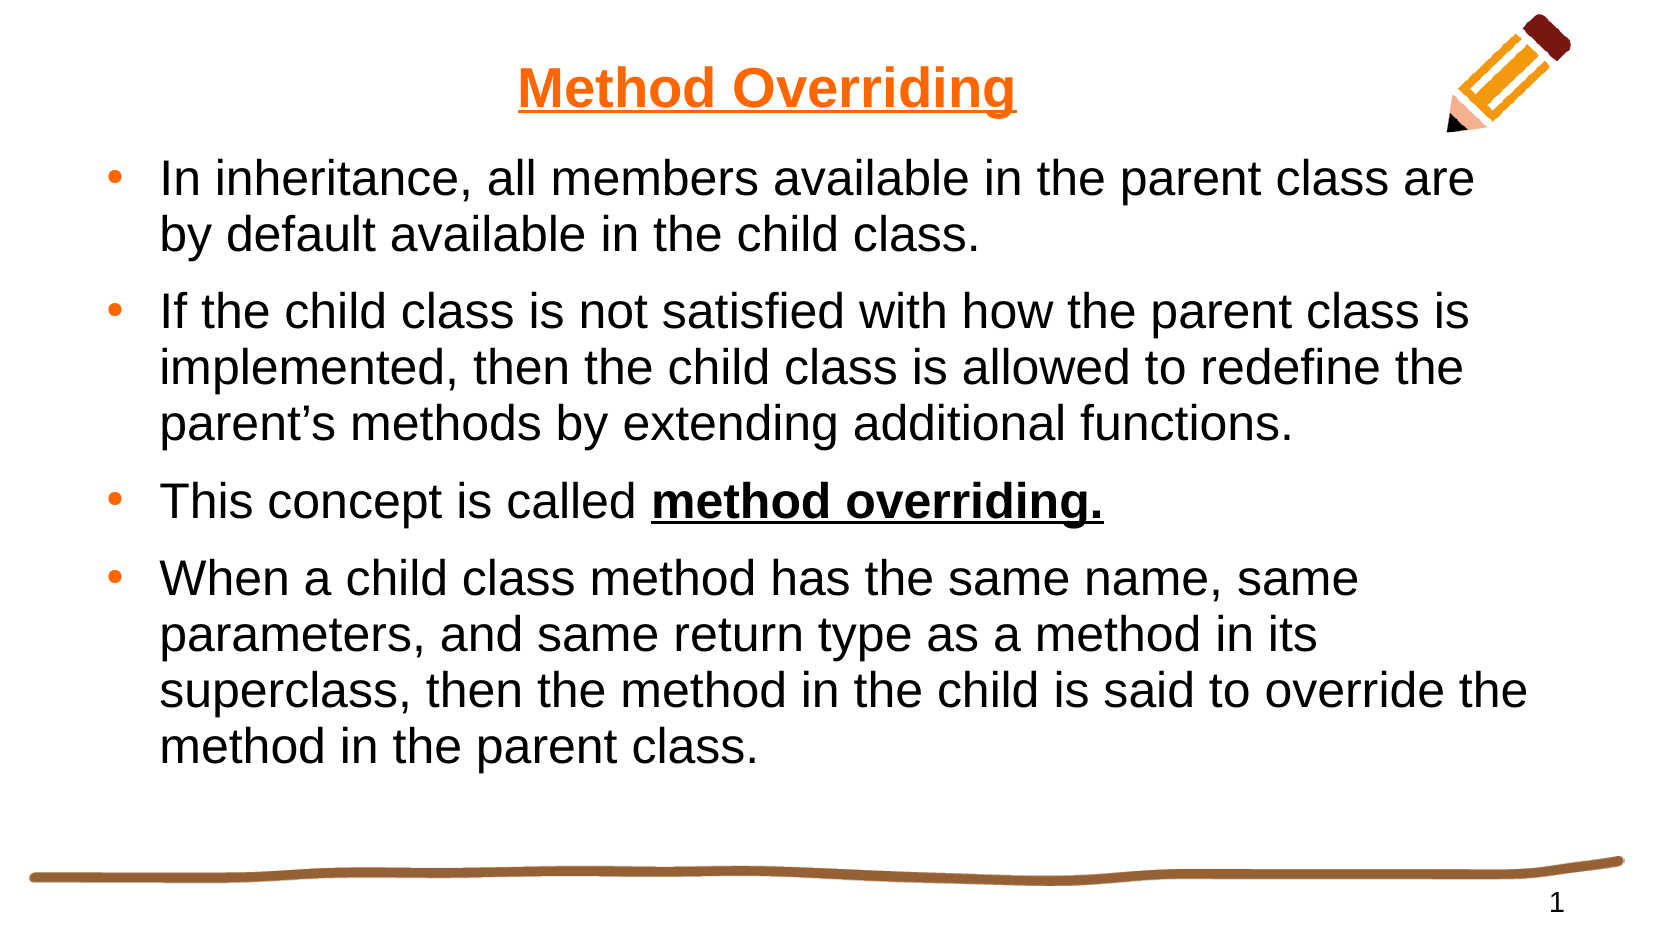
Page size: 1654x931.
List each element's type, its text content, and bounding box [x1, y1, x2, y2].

picture [1446, 14, 1571, 133]
picture [29, 856, 1625, 886]
title Method Overriding [147, 25, 1388, 151]
list In inheritance, all members available in the parent class are by default available in the child class. If the child class is not satisfied with how the parent class is implemented, then the child class is allowed to redefine the parent’s methods by extending additional functions. This concept is called method overriding. When a child class method has the same name, same parameters, and same return type as a method in its superclass, then the method in the child is said to override the method in the parent class. [88, 150, 1538, 857]
